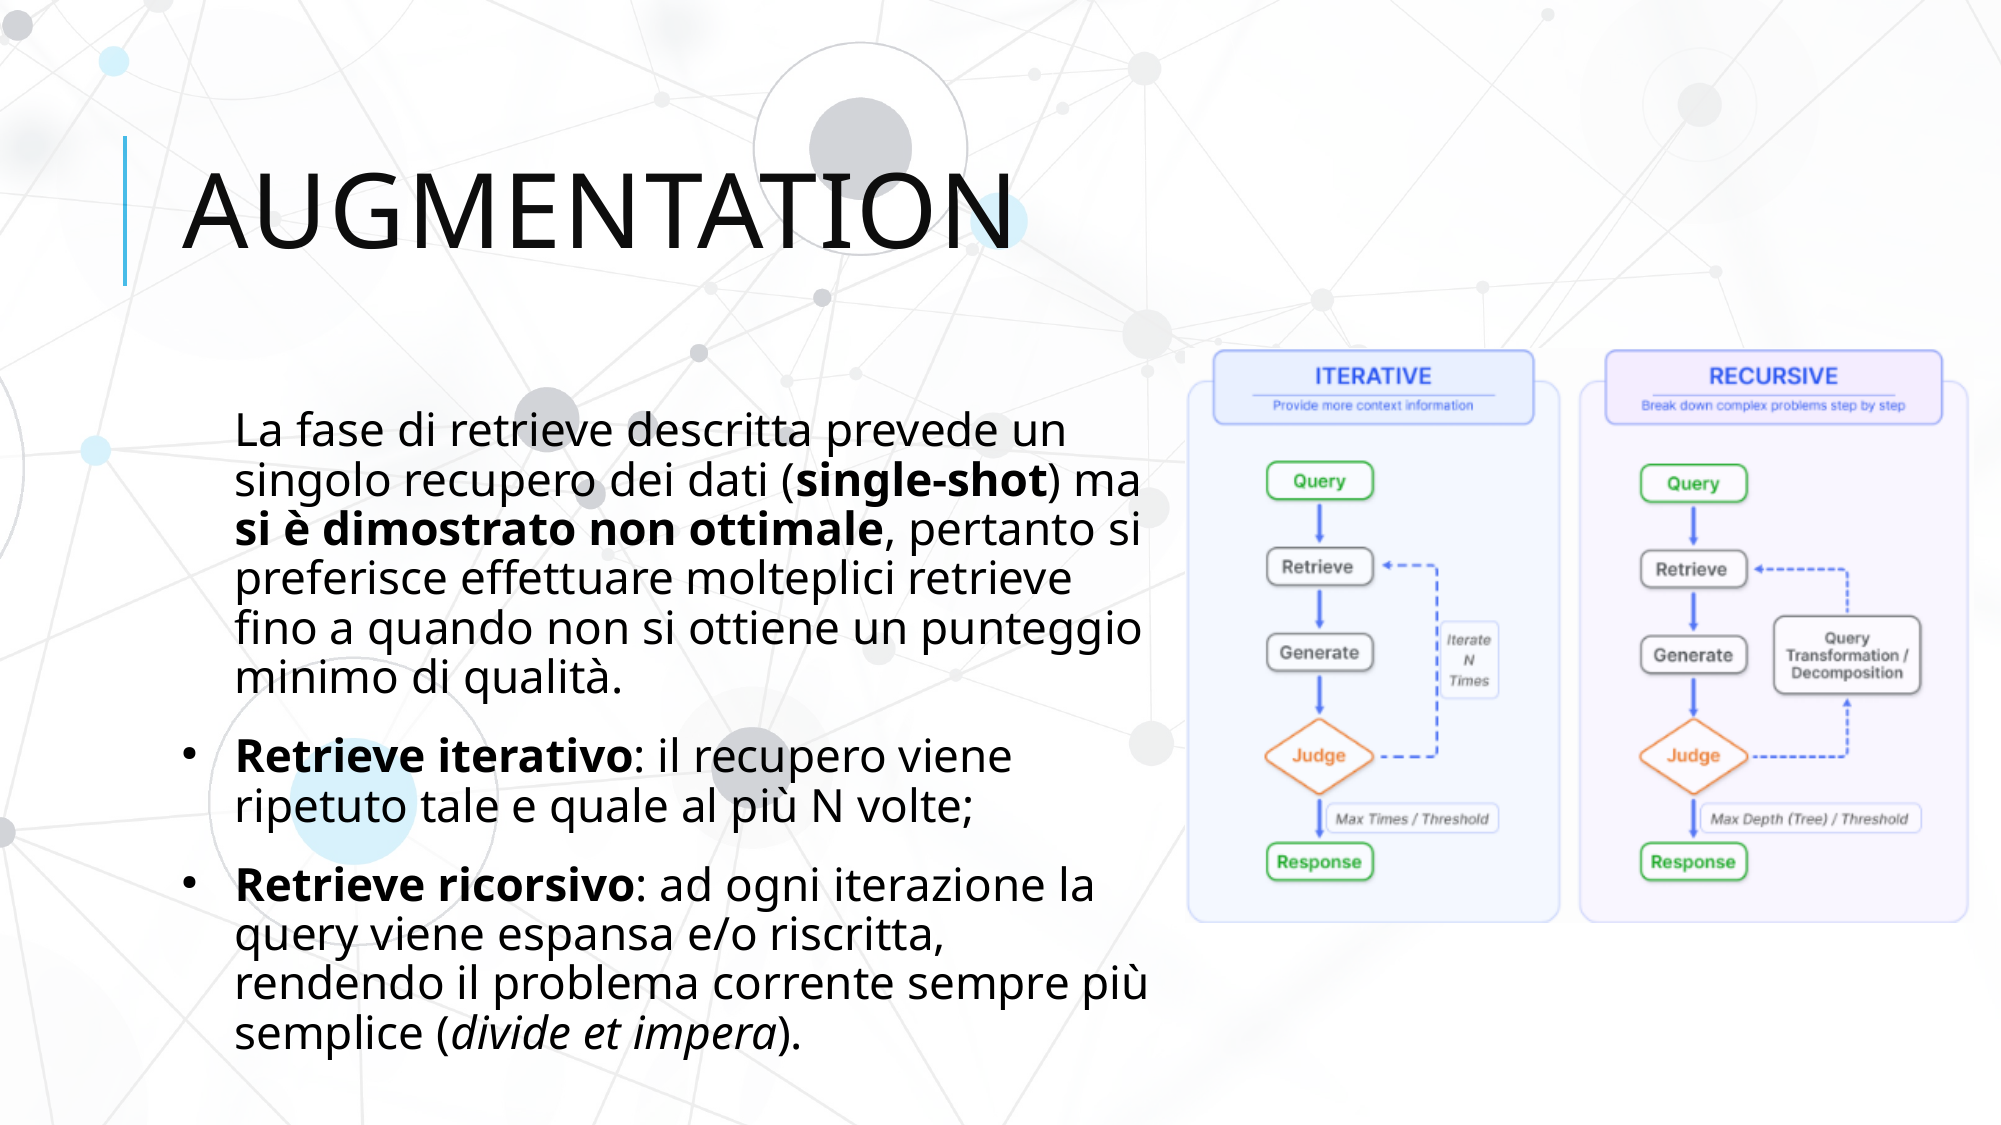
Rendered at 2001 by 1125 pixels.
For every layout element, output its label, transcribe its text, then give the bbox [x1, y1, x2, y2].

title AUGMENTATION [168, 96, 1763, 342]
list La fase di retrieve descritta prevede un singolo recupero dei dati (single-shot) ma si è dimostrato non ottimale, pertanto si preferisce effettuare molteplici retrieve fino a quando non si ottiene un punteggio minimo di qualità. Retrieve iterativo: il recupero viene ripetuto tale e quale al più N volte; Retrieve ricorsivo: ad ogni iterazione la query viene espansa e/o riscritta, rendendo il problema corrente sempre più semplice (divide et impera). [156, 399, 1176, 1003]
picture [0, 0, 2000, 1125]
